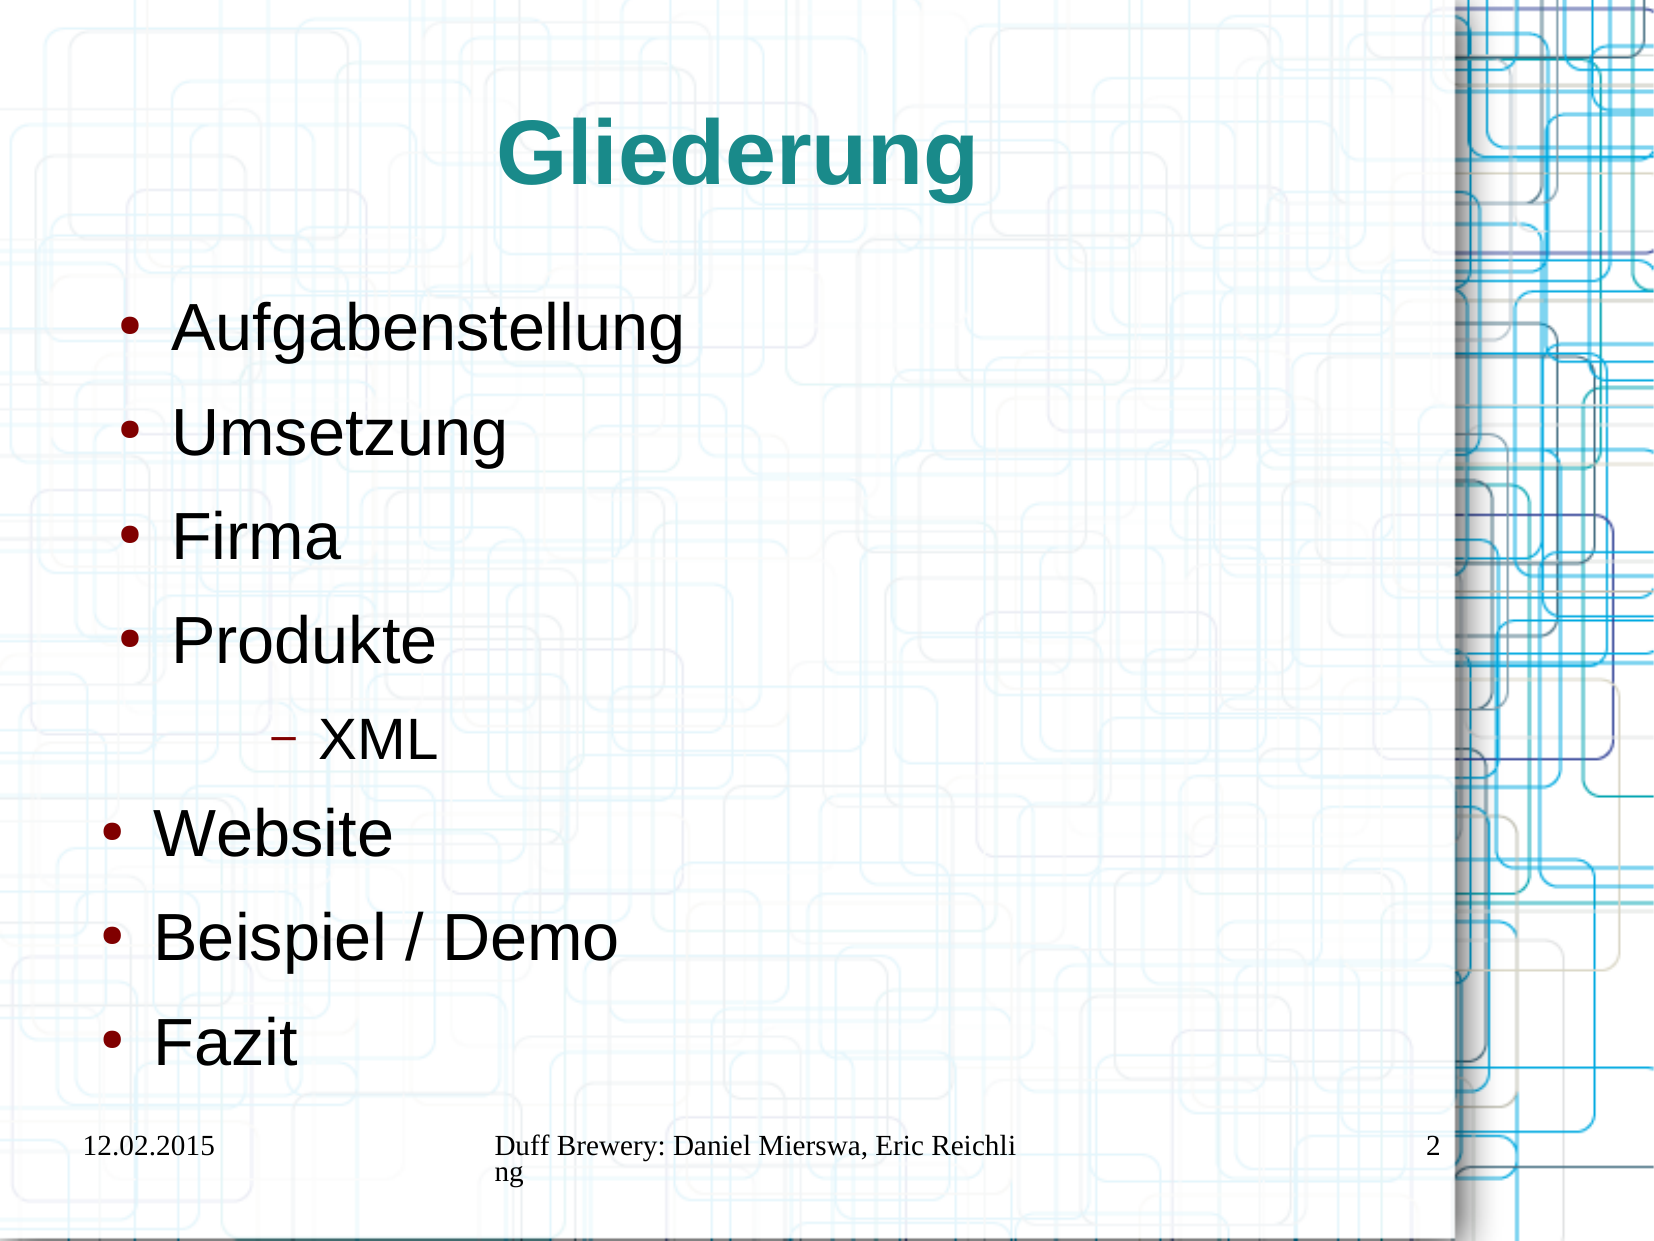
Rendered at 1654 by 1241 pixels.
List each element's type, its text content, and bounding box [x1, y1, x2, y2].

title Gliederung [59, 49, 1418, 257]
picture [0, 0, 1654, 1241]
list Aufgabenstellung Umsetzung Firma Produkte XML Website Beispiel / Demo Fazit [82, 290, 1418, 1109]
